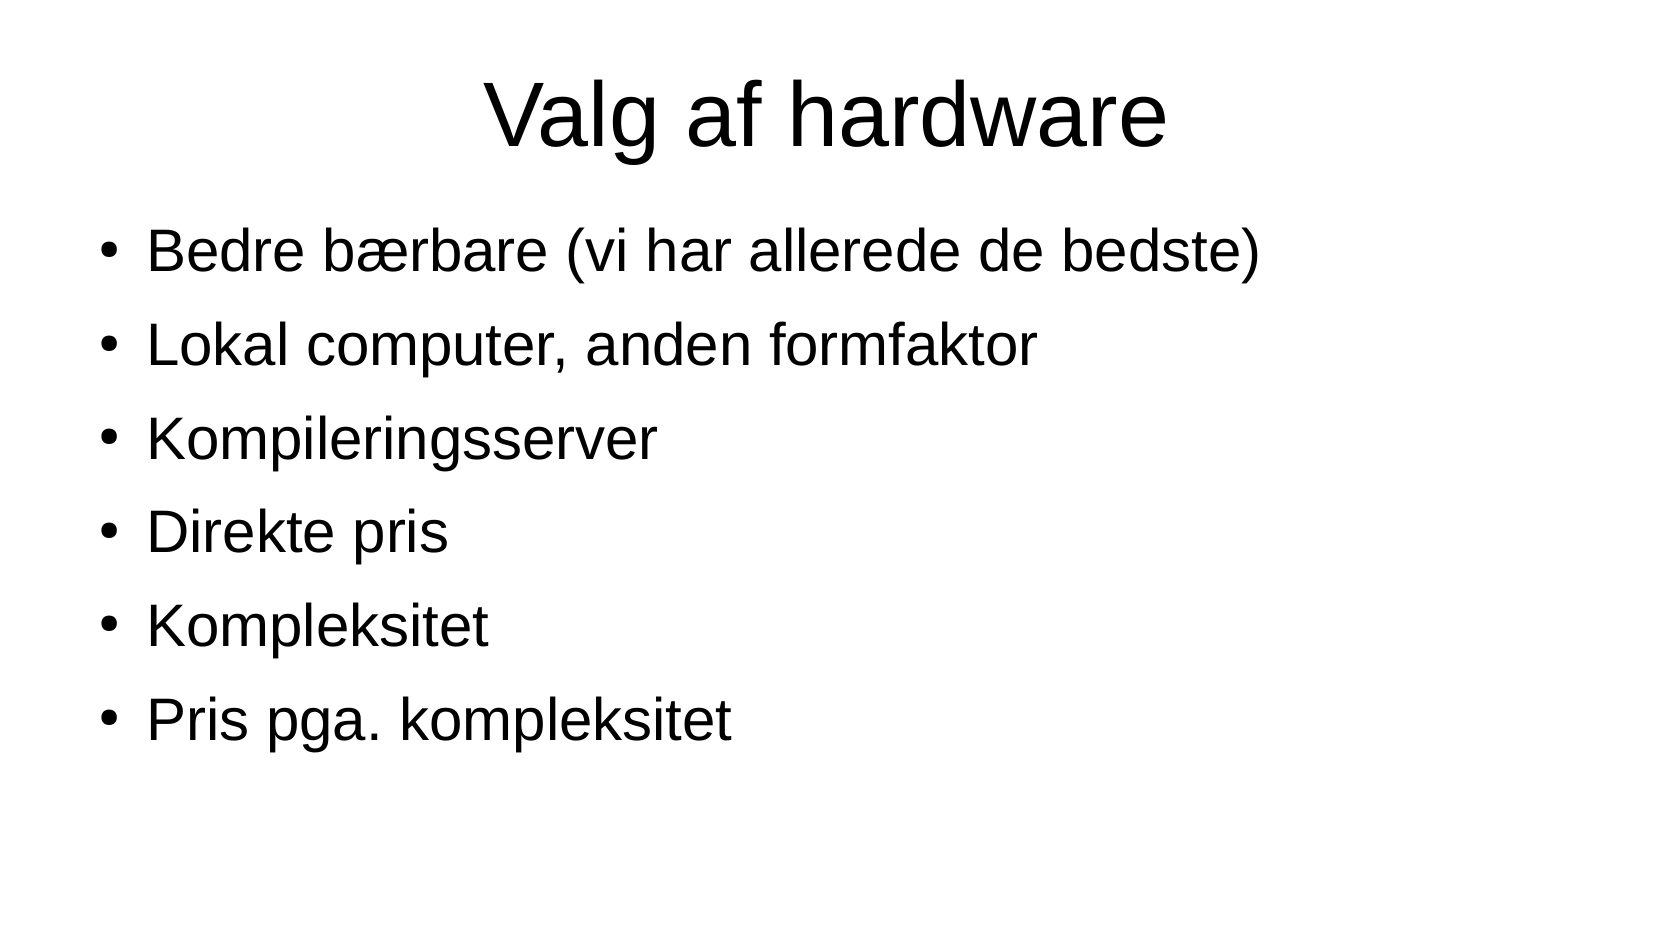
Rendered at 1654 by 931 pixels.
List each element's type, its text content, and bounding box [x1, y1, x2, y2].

list Bedre bærbare (vi har allerede de bedste) Lokal computer, anden formfaktor Kompileringsserver Direkte pris Kompleksitet Pris pga. kompleksitet [82, 217, 1571, 758]
title Valg af hardware [82, 37, 1571, 193]
